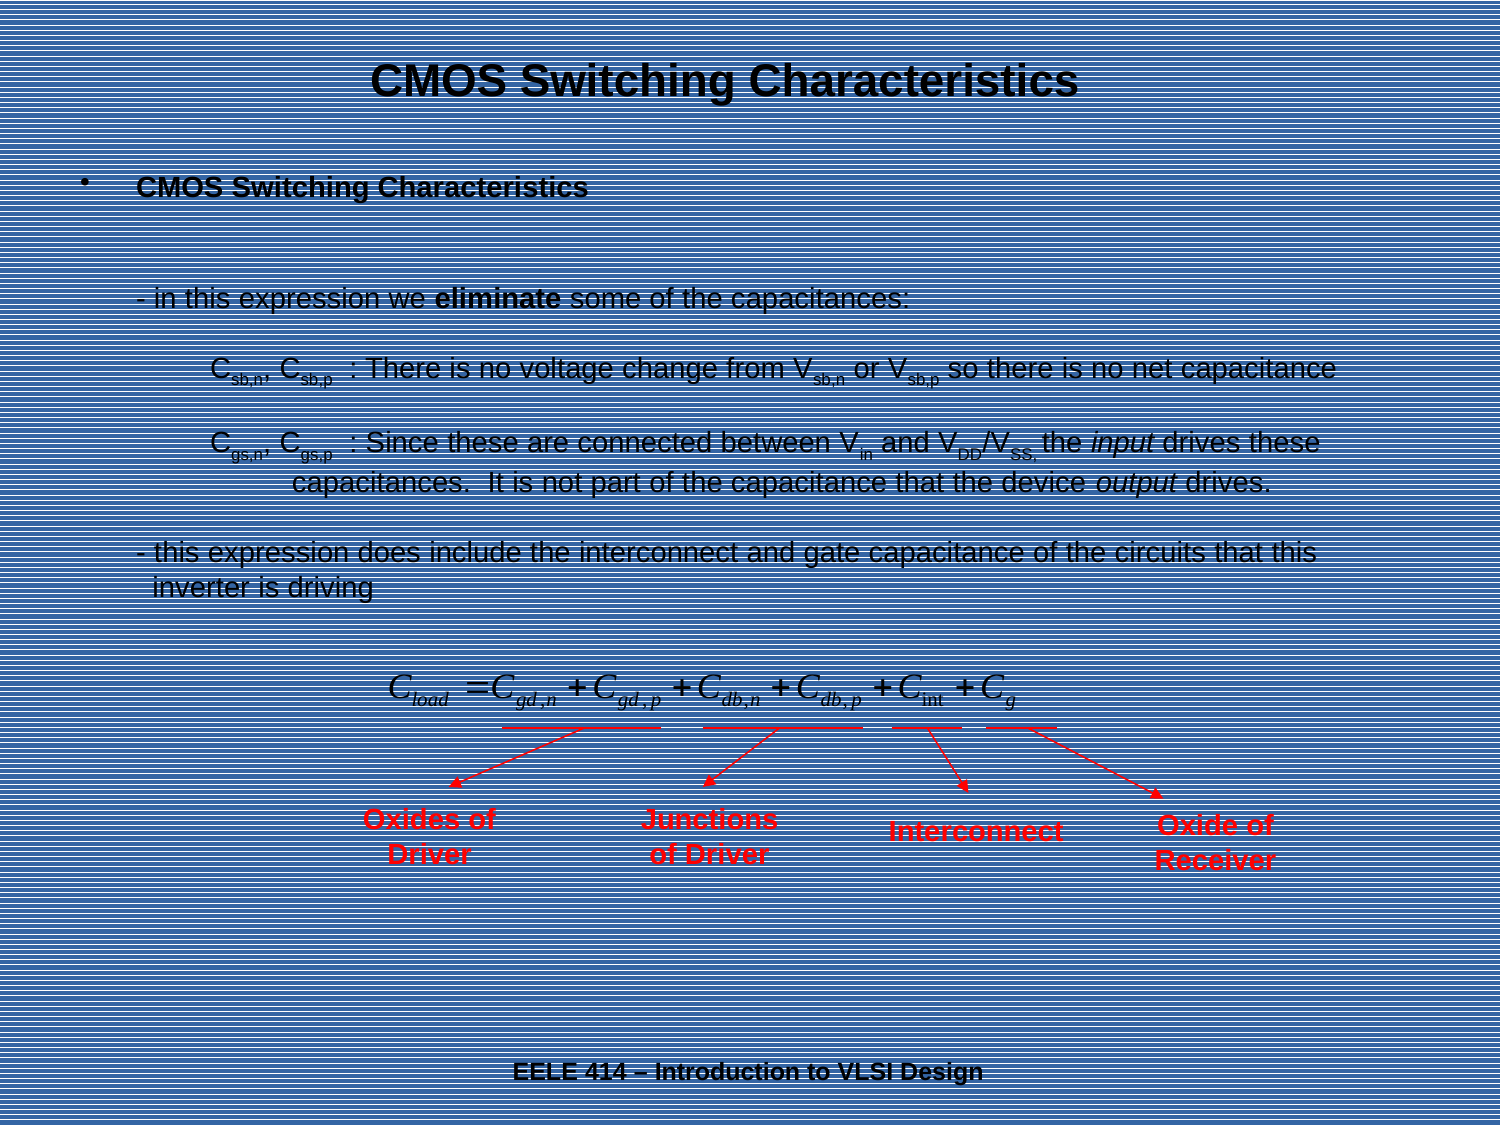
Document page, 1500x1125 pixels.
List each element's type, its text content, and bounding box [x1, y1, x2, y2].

text_box Oxides of Driver [348, 792, 511, 878]
text_box Oxide of Receiver [1139, 798, 1292, 884]
list CMOS Switching Characteristics - in this expression we eliminate some of the capacitances: Csb,n, Csb,p : There is no voltage change from Vsb,n or Vsb,p so there is no net capacitance Cgs,n, Cgs,p : Since these are connected between Vin and VDD/VSS, the input drives these capacitances. It is not part of the capacitance that the device output drives. - this expression does include the interconnect and gate capacitance of the circuits that this inverter is driving [64, 160, 1471, 988]
text_box Junctions of Driver [625, 792, 794, 878]
title CMOS Switching Characteristics [87, 37, 1363, 120]
text_box Interconnect [873, 804, 1079, 855]
chart [383, 663, 1028, 721]
picture [383, 662, 1026, 719]
